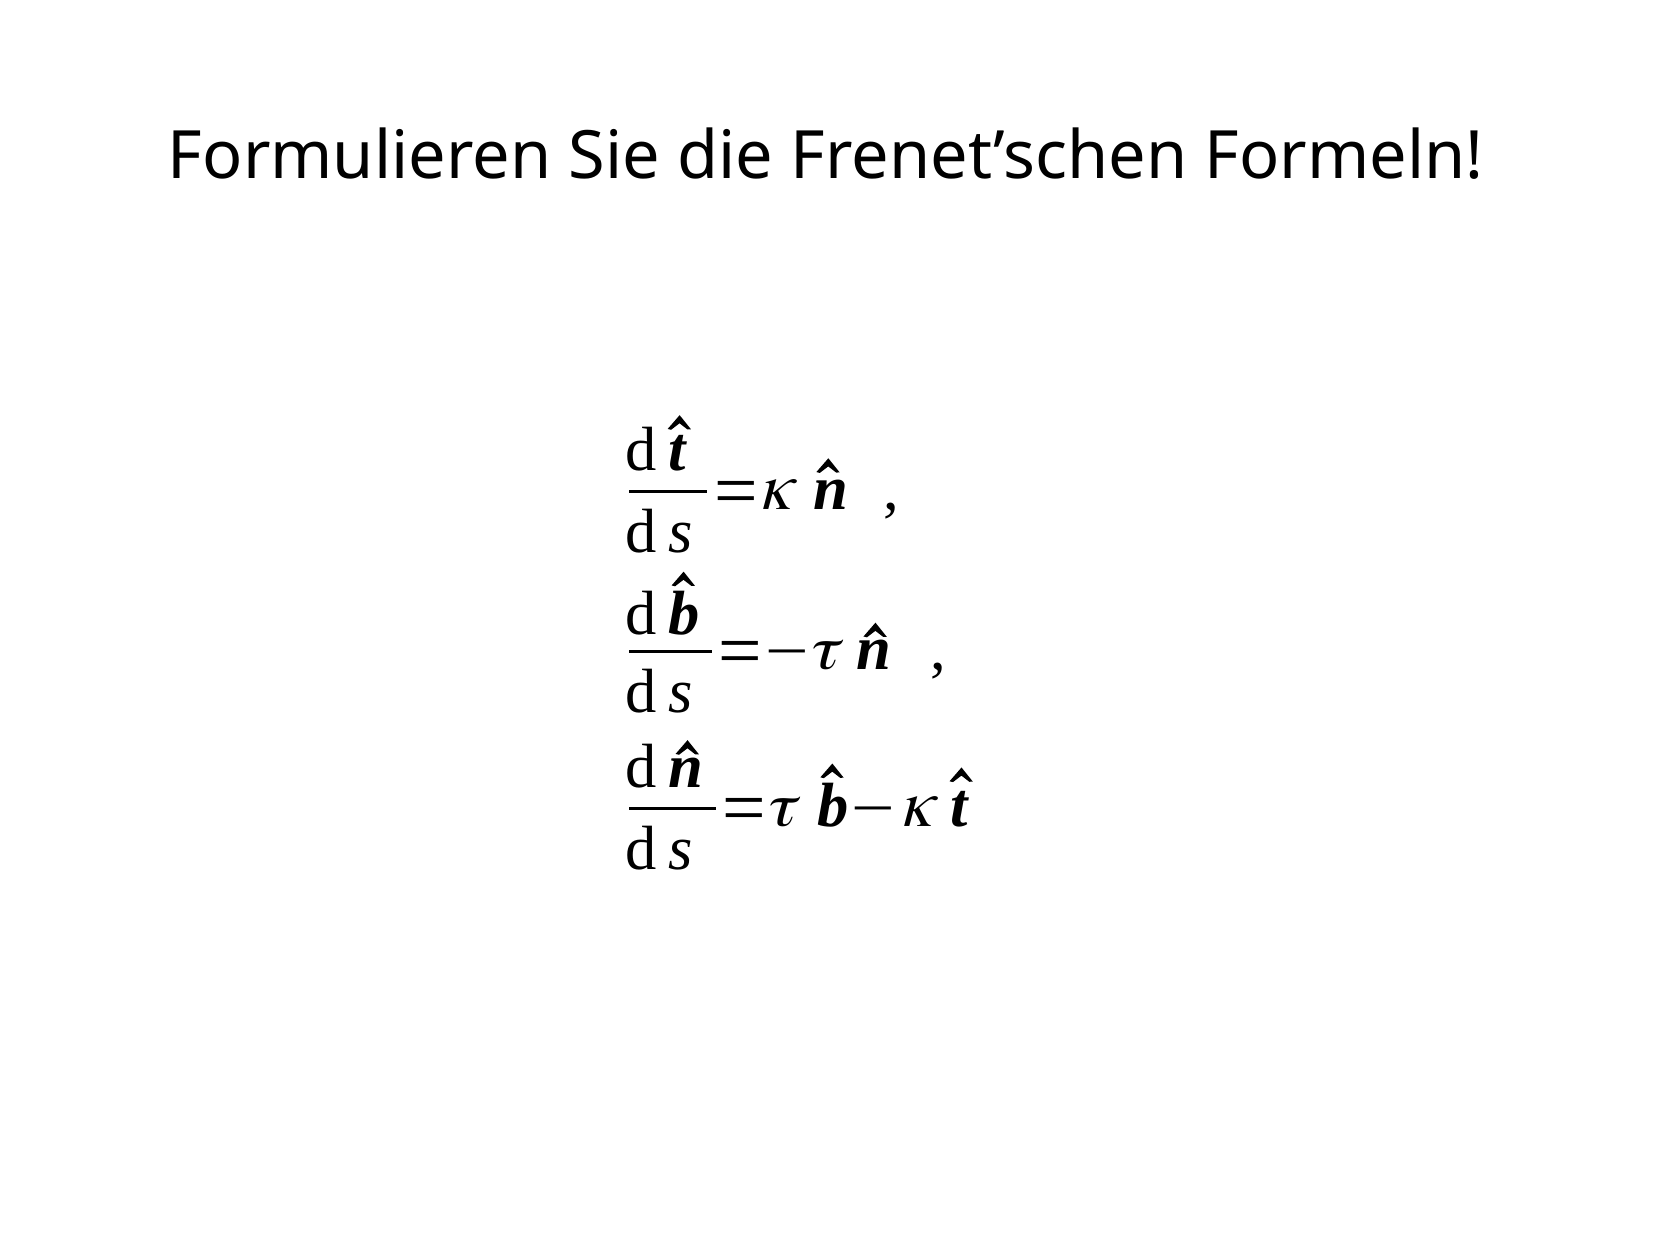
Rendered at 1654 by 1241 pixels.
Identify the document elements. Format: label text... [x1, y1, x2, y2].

title Formulieren Sie die Frenet’schen Formeln! [82, 49, 1571, 257]
chart [609, 411, 991, 884]
